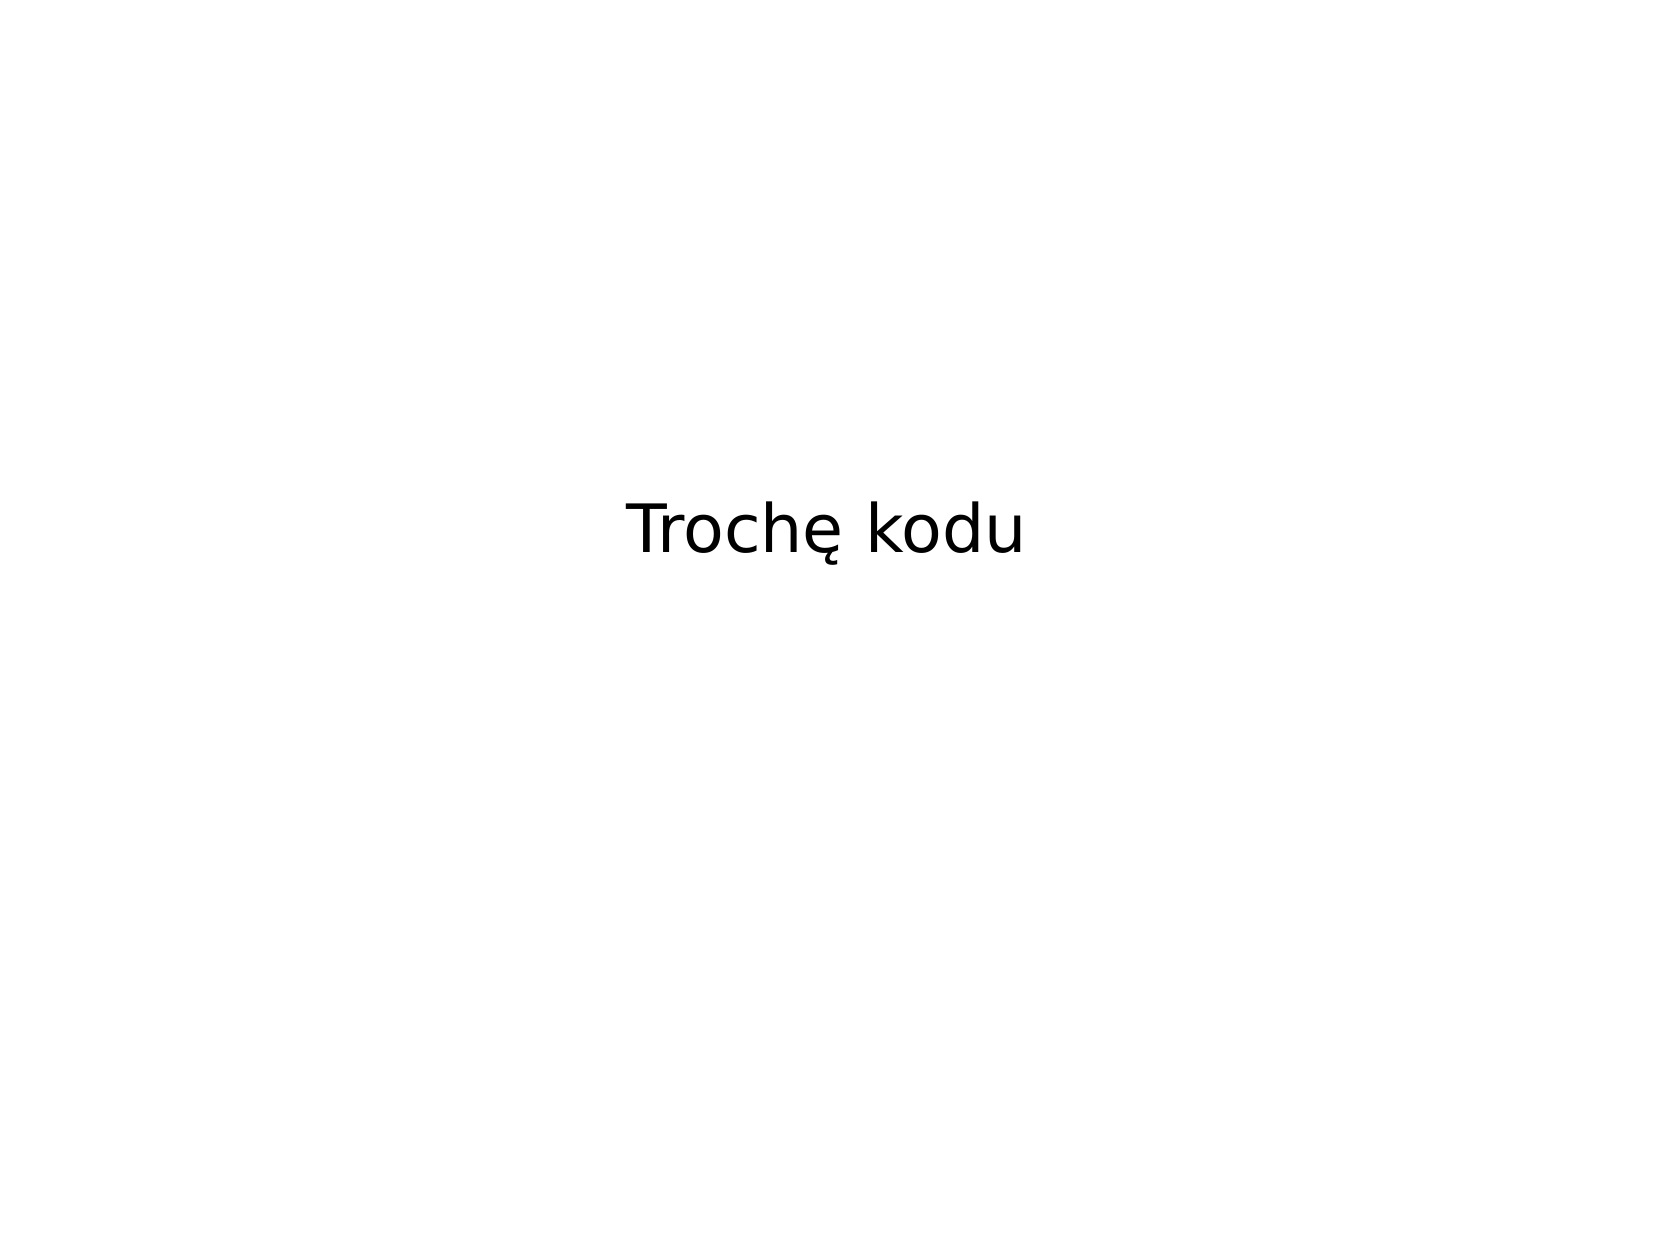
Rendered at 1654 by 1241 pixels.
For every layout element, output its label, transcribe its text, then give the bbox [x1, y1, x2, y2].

subtitle Trochę kodu [82, 49, 1571, 1010]
